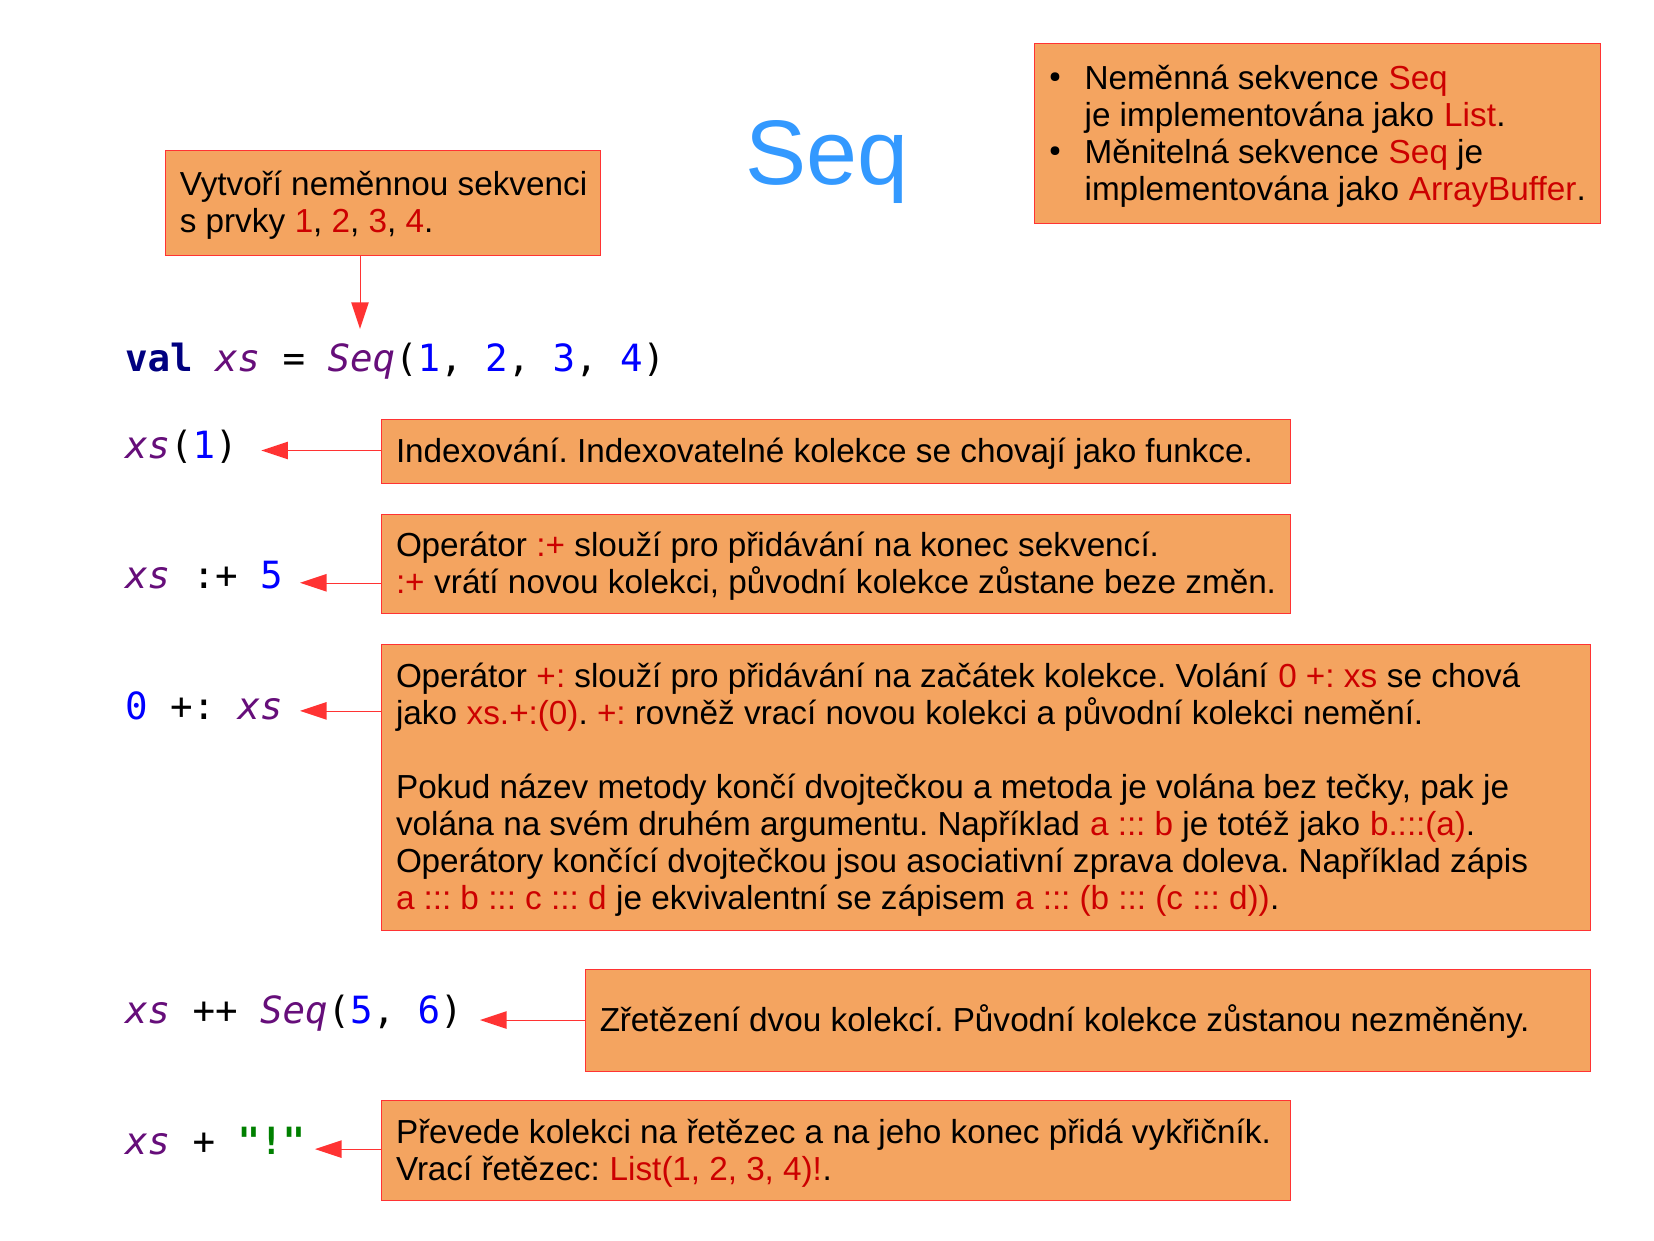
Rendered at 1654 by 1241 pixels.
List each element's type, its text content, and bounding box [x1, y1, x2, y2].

text_box Zřetězení dvou kolekcí. Původní kolekce zůstanou nezměněny. [585, 969, 1591, 1072]
title Seq [82, 49, 1571, 257]
text_box val xs = Seq(1, 2, 3, 4) xs(1) xs :+ 5 0 +: xs xs ++ Seq(5, 6) xs + "!" [110, 328, 1171, 1180]
text_box Neměnná sekvence Seq je implementována jako List. Měnitelná sekvence Seq je implementována jako ArrayBuffer. [1034, 43, 1601, 224]
text_box Operátor :+ slouží pro přidávání na konec sekvencí. :+ vrátí novou kolekci, původní kolekce zůstane beze změn. [381, 514, 1291, 614]
text_box Vytvoří neměnnou sekvenci s prvky 1, 2, 3, 4. [165, 150, 601, 256]
text_box Převede kolekci na řetězec a na jeho konec přidá vykřičník. Vrací řetězec: List(1, 2, 3, 4)!. [381, 1100, 1291, 1201]
text_box Indexování. Indexovatelné kolekce se chovají jako funkce. [381, 419, 1291, 484]
text_box Operátor +: slouží pro přidávání na začátek kolekce. Volání 0 +: xs se chová jako xs.+:(0). +: rovněž vrací novou kolekci a původní kolekci nemění. Pokud název metody končí dvojtečkou a metoda je volána bez tečky, pak je volána na svém druhém argumentu. Například a ::: b je totéž jako b.:::(a). Operátory končící dvojtečkou jsou asociativní zprava doleva. Například zápis a ::: b ::: c ::: d je ekvivalentní se zápisem a ::: (b ::: (c ::: d)). [381, 644, 1591, 931]
